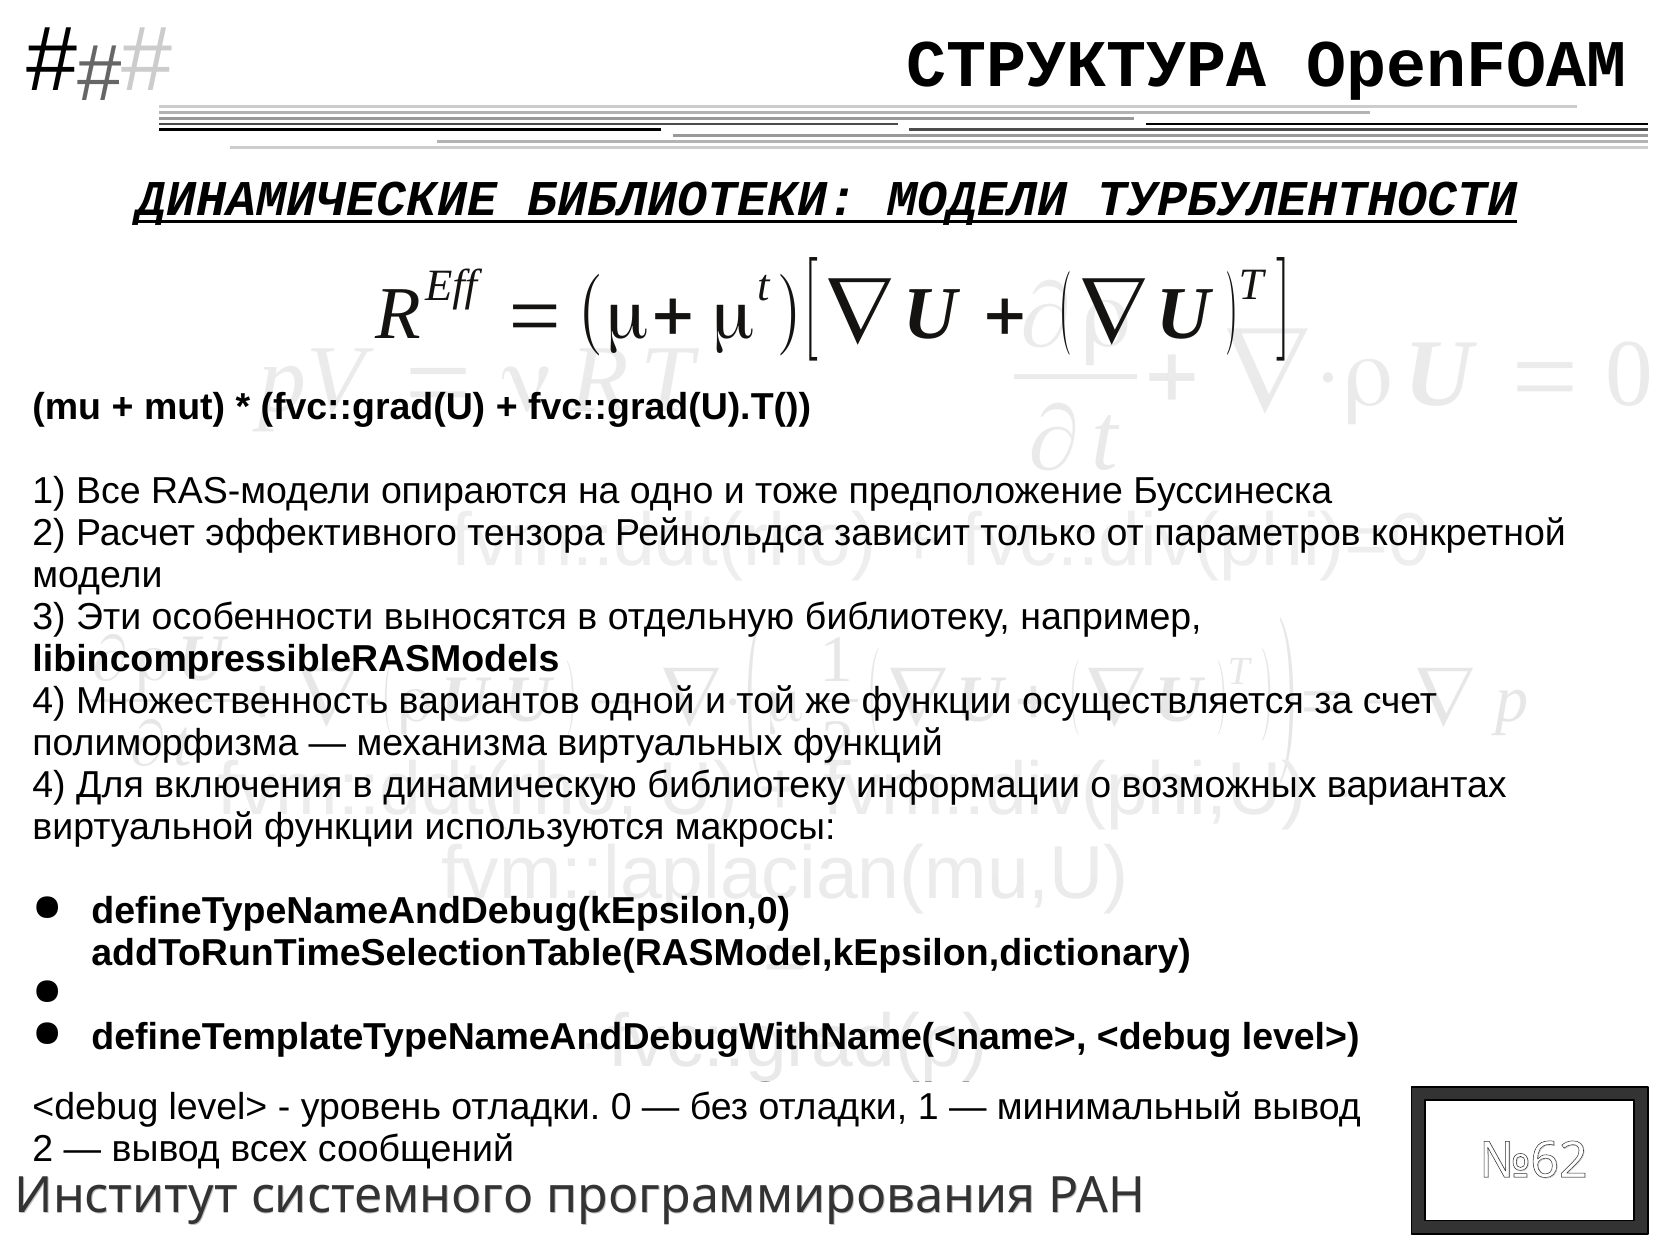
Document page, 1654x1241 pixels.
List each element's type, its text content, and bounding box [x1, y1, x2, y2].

text_box (mu + mut) * (fvc::grad(U) + fvc::grad(U).T()) 1) Все RAS-модели опираются на одно и тоже предположение Буссинеска 2) Расчет эффективного тензора Рейнольдса зависит только от параметров конкретной модели 3) Эти особенности выносятся в отдельную библиотеку, например, libincompressibleRASModels 4) Множественность вариантов одной и той же функции осуществляется за счет полиморфизма — механизма виртуальных функций 4) Для включения в динамическую библиотеку информации о возможных вариантах виртуальной функции используются макросы: defineTypeNameAndDebug(kEpsilon,0) addToRunTimeSelectionTable(RASModel,kEpsilon,dictionary) defineTemplateTypeNameAndDebugWithName(<name>, <debug level>) <debug level> - уровень отладки. 0 — без отладки, 1 — минимальный вывод 2 — вывод всех сообщений [17, 377, 1636, 1177]
chart [363, 254, 1295, 365]
title ДИНАМИЧЕСКИЕ БИБЛИОТЕКИ: МОДЕЛИ ТУРБУЛЕНТНОСТИ [0, 147, 1654, 257]
